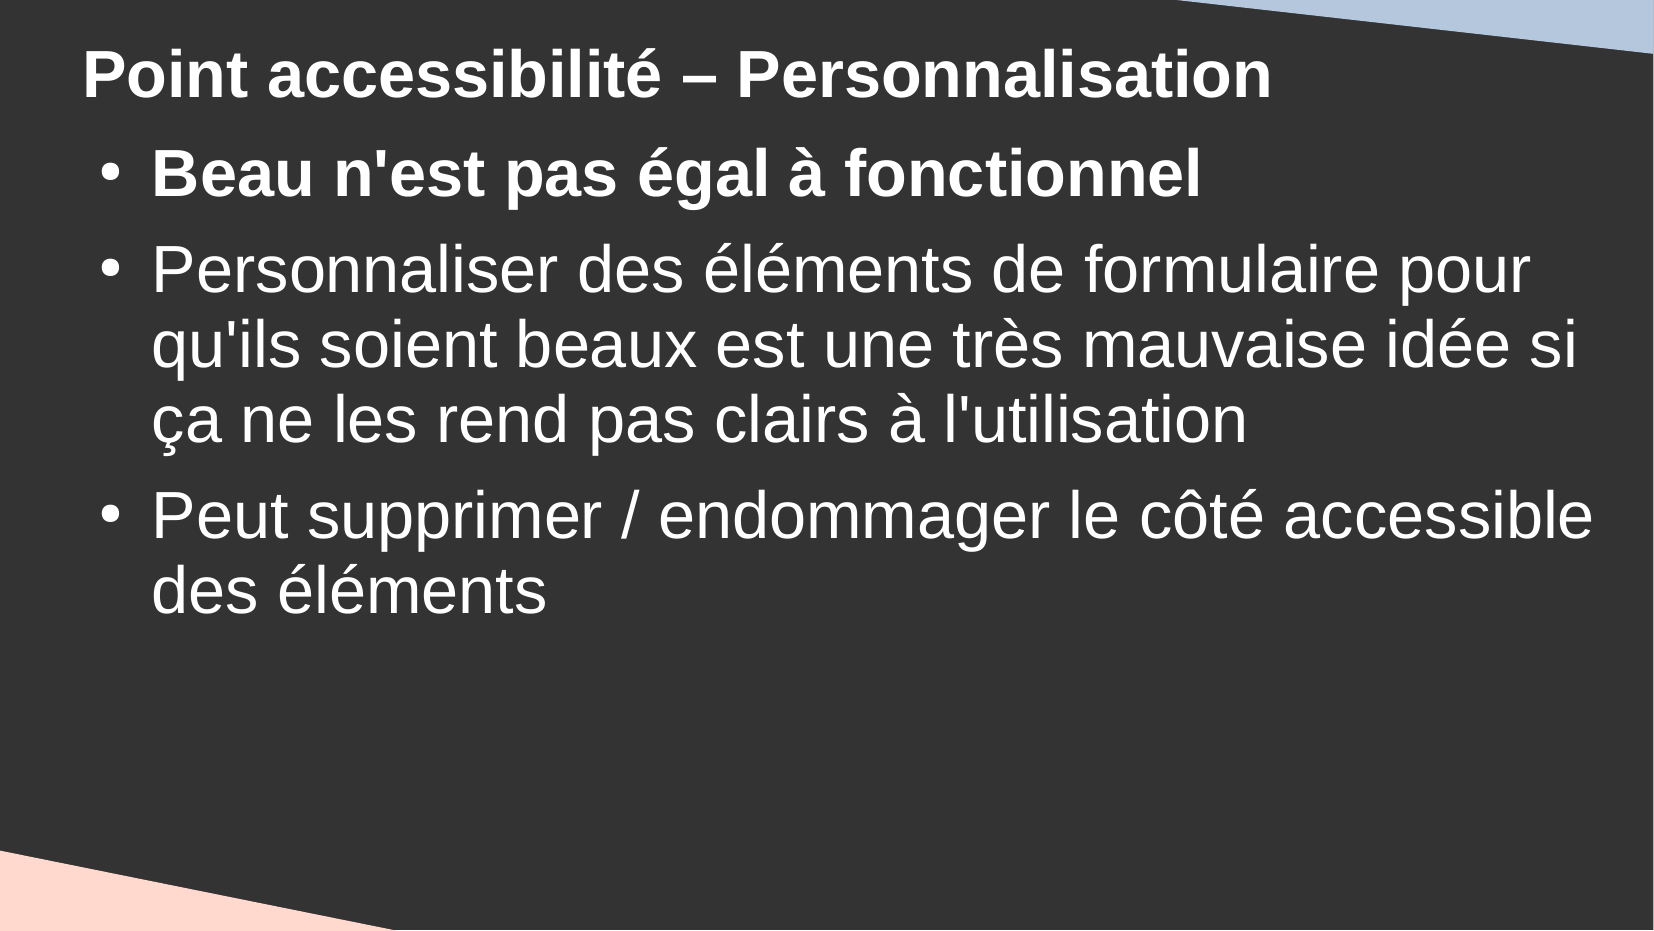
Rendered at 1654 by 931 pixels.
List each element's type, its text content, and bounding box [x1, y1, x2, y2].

list Beau n'est pas égal à fonctionnel Personnaliser des éléments de formulaire pour qu'ils soient beaux est une très mauvaise idée si ça ne les rend pas clairs à l'utilisation Peut supprimer / endommager le côté accessible des éléments [80, 135, 1605, 745]
text_box [0, 850, 399, 931]
text_box [1176, 0, 1654, 54]
title Point accessibilité – Personnalisation [82, 37, 1571, 122]
